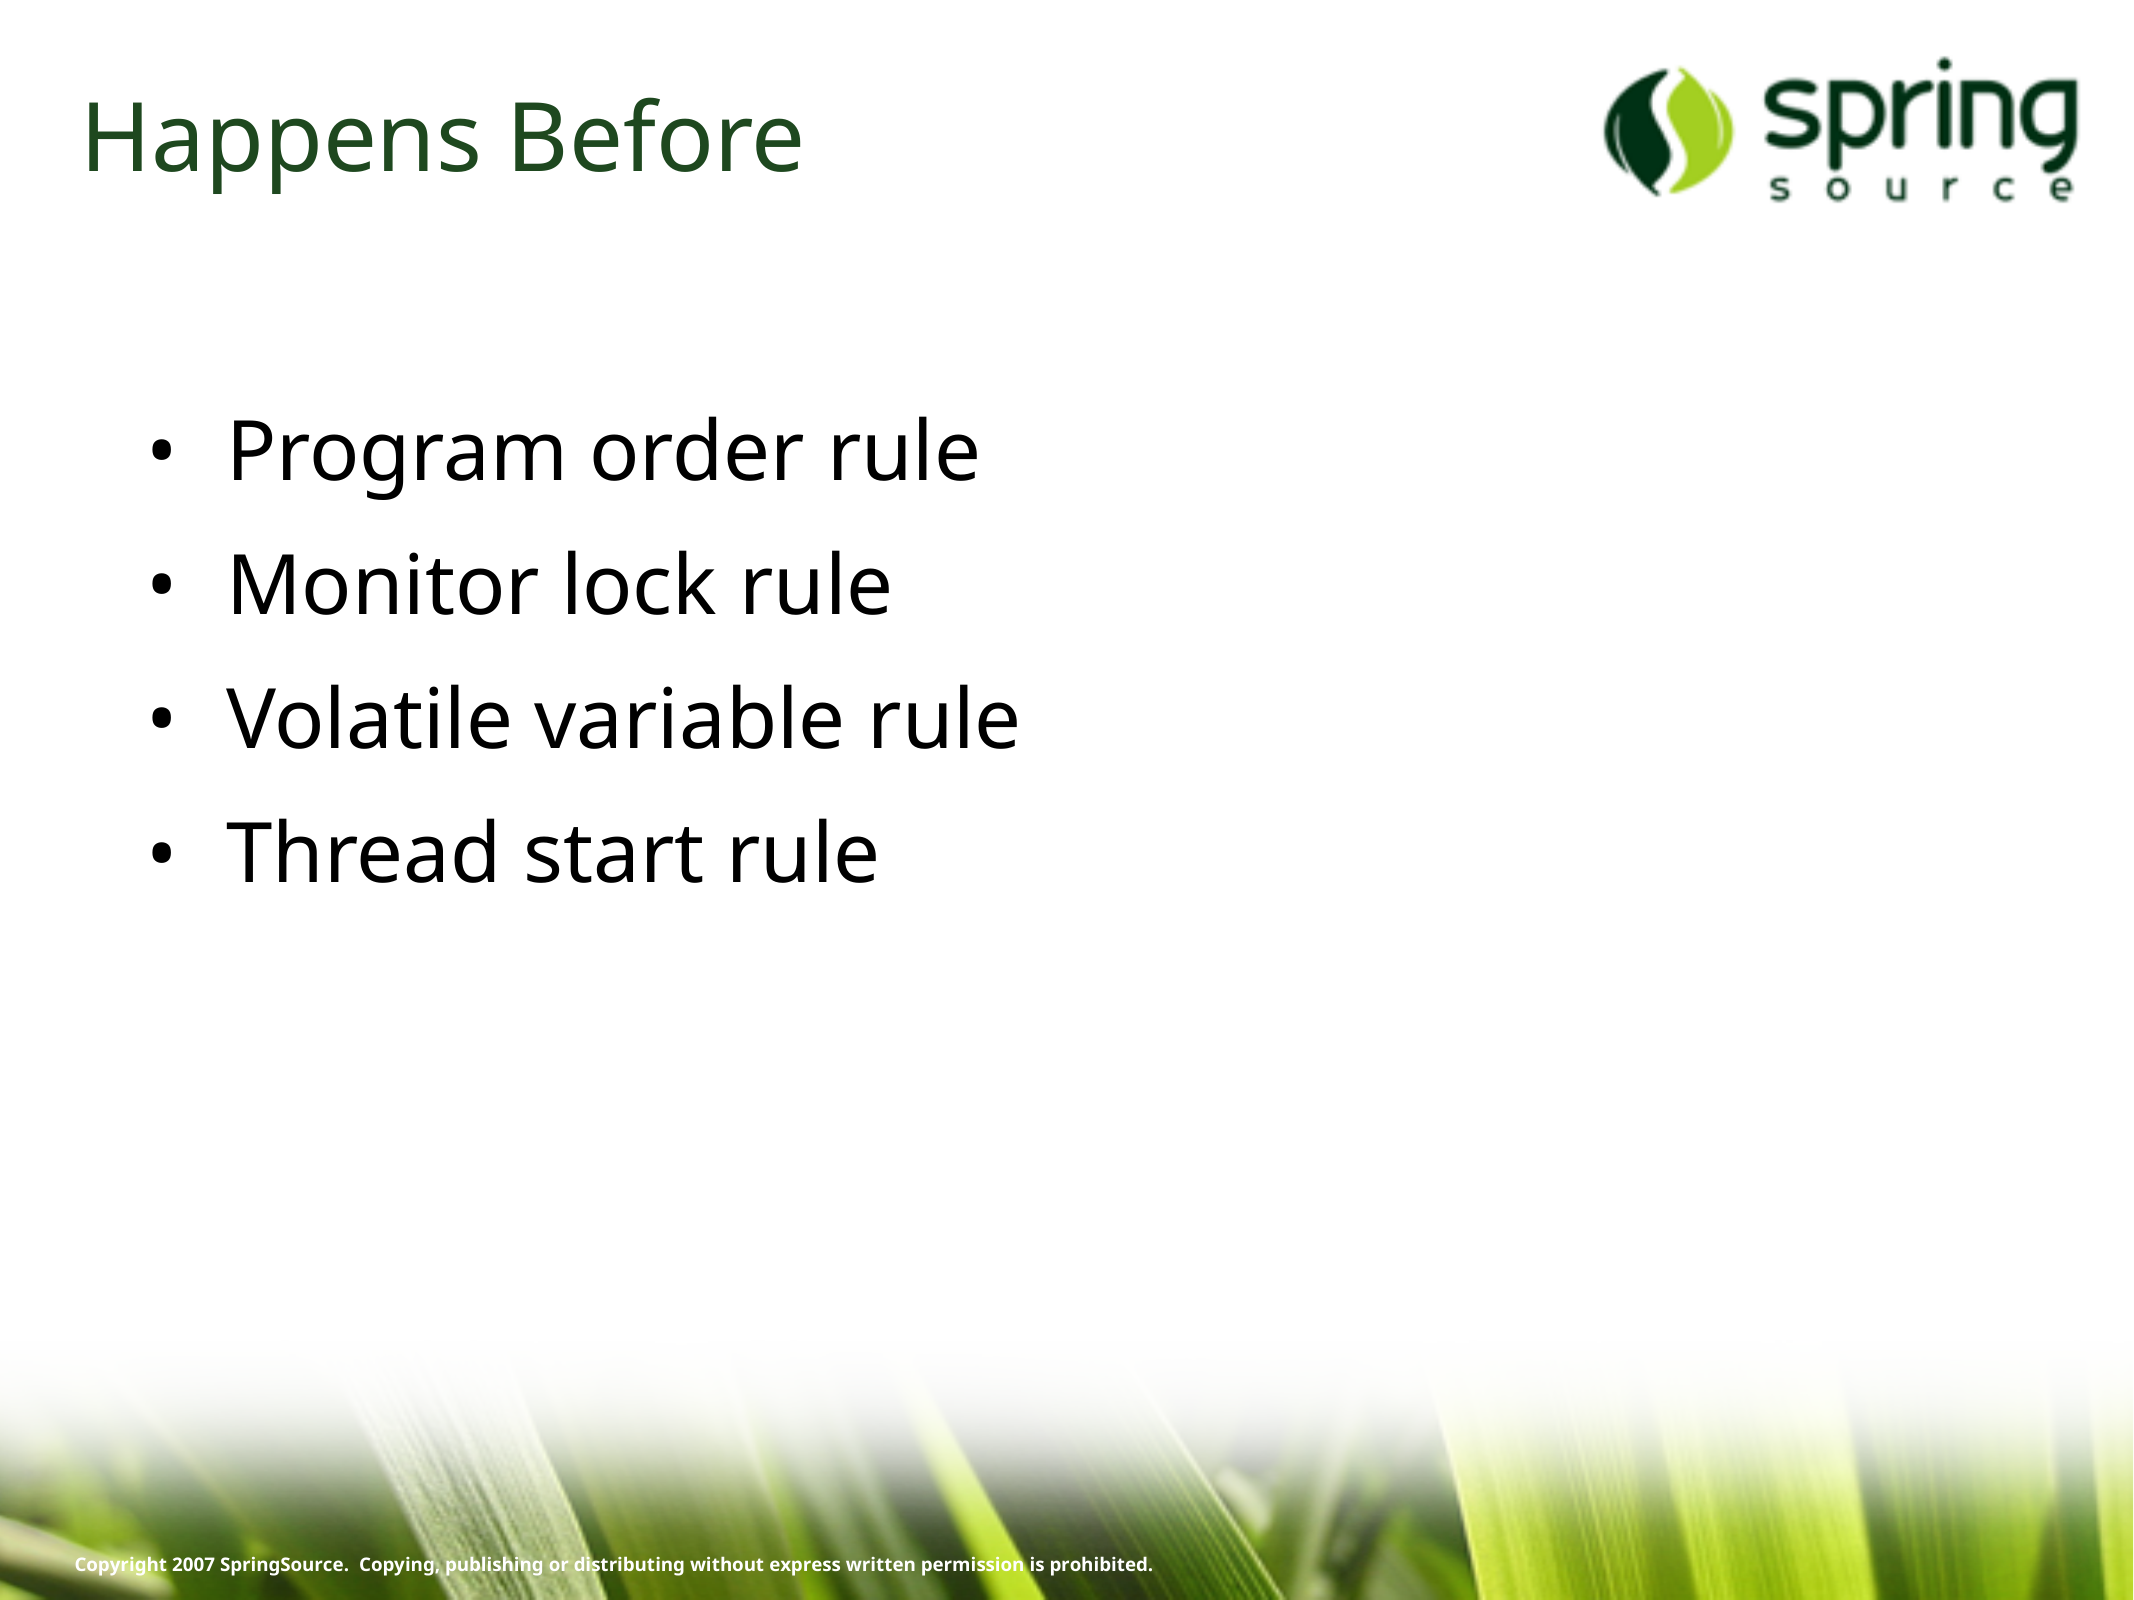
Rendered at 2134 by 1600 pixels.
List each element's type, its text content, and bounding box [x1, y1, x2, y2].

list Program order rule Monitor lock rule Volatile variable rule Thread start rule [146, 391, 1982, 1319]
title Happens Before [80, 16, 1548, 253]
picture [1555, 46, 2134, 224]
picture [0, 1340, 2134, 1600]
